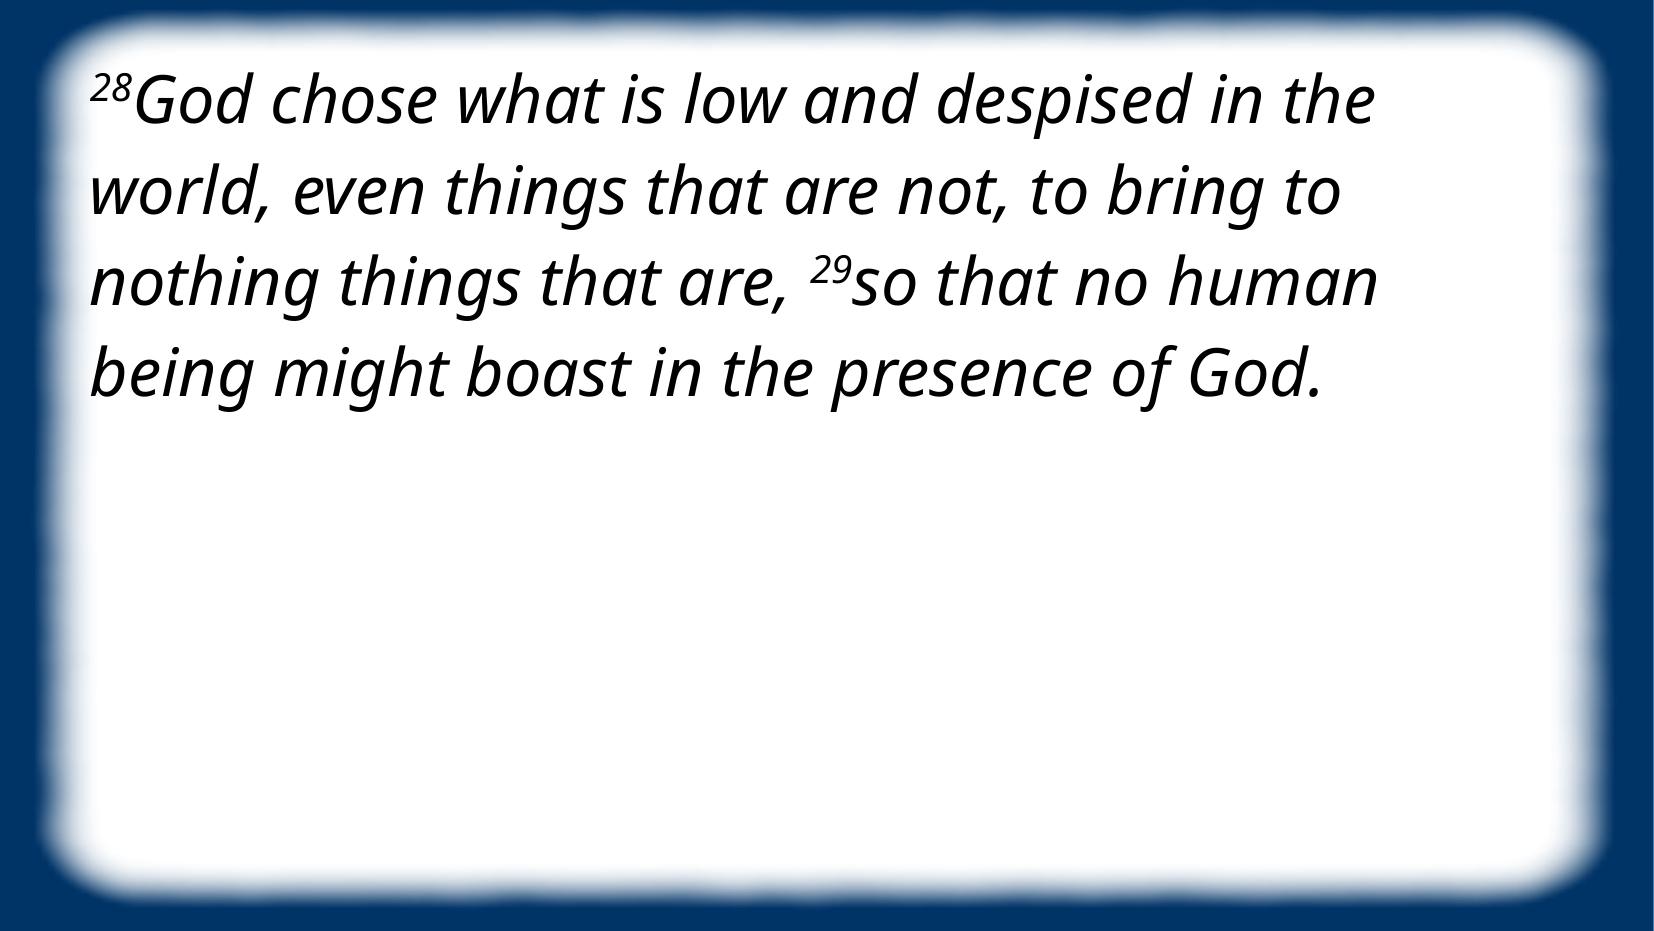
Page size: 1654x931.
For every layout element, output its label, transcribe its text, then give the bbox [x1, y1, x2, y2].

picture [0, 0, 1654, 931]
text_box 28God chose what is low and despised in the world, even things that are not, to bring to nothing things that are, 29so that no human being might boast in the presence of God. [75, 45, 1561, 415]
